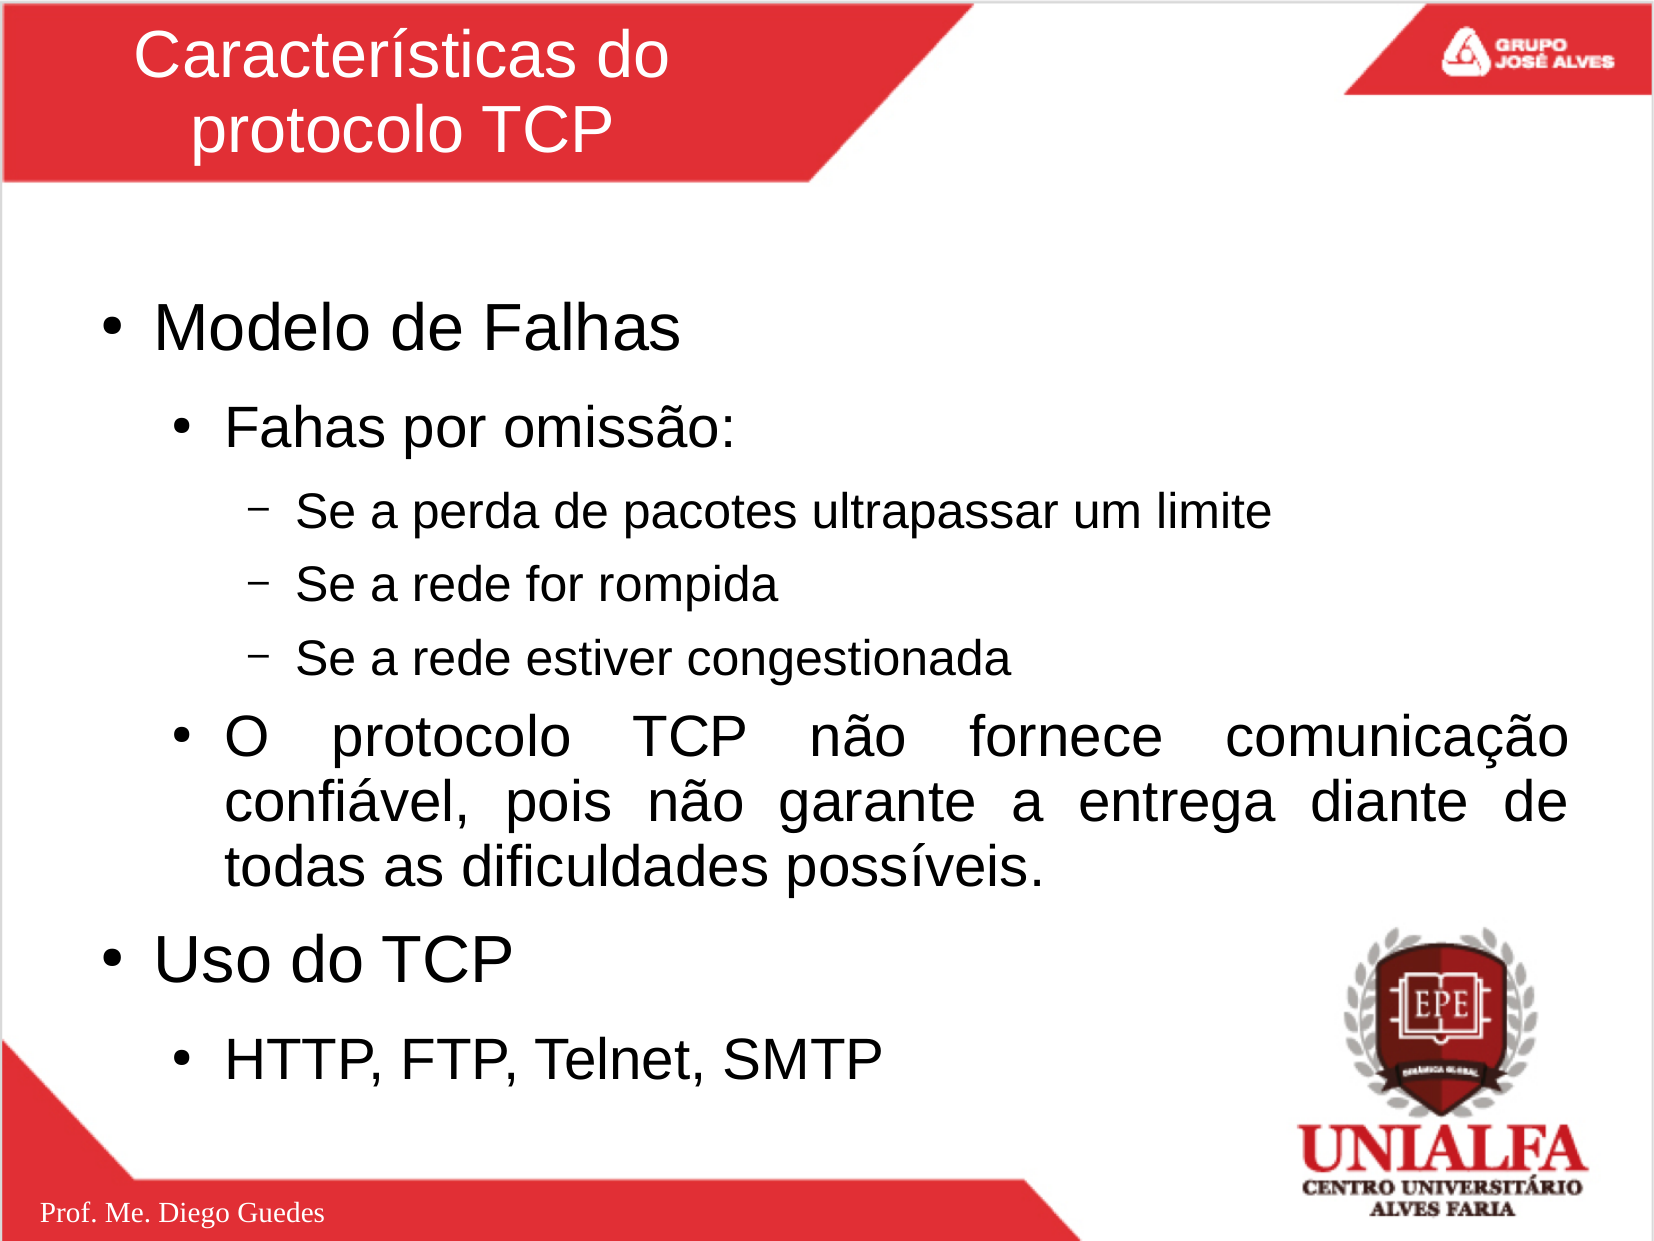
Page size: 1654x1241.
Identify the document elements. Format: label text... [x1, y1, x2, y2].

picture [0, 0, 1654, 1241]
title Características do protocolo TCP [6, 11, 799, 174]
list Modelo de Falhas Fahas por omissão: Se a perda de pacotes ultrapassar um limite Se a rede for rompida Se a rede estiver congestionada O protocolo TCP não fornece comunicação confiável, pois não garante a entrega diante de todas as dificuldades possíveis. Uso do TCP HTTP, FTP, Telnet, SMTP [82, 290, 1571, 1109]
